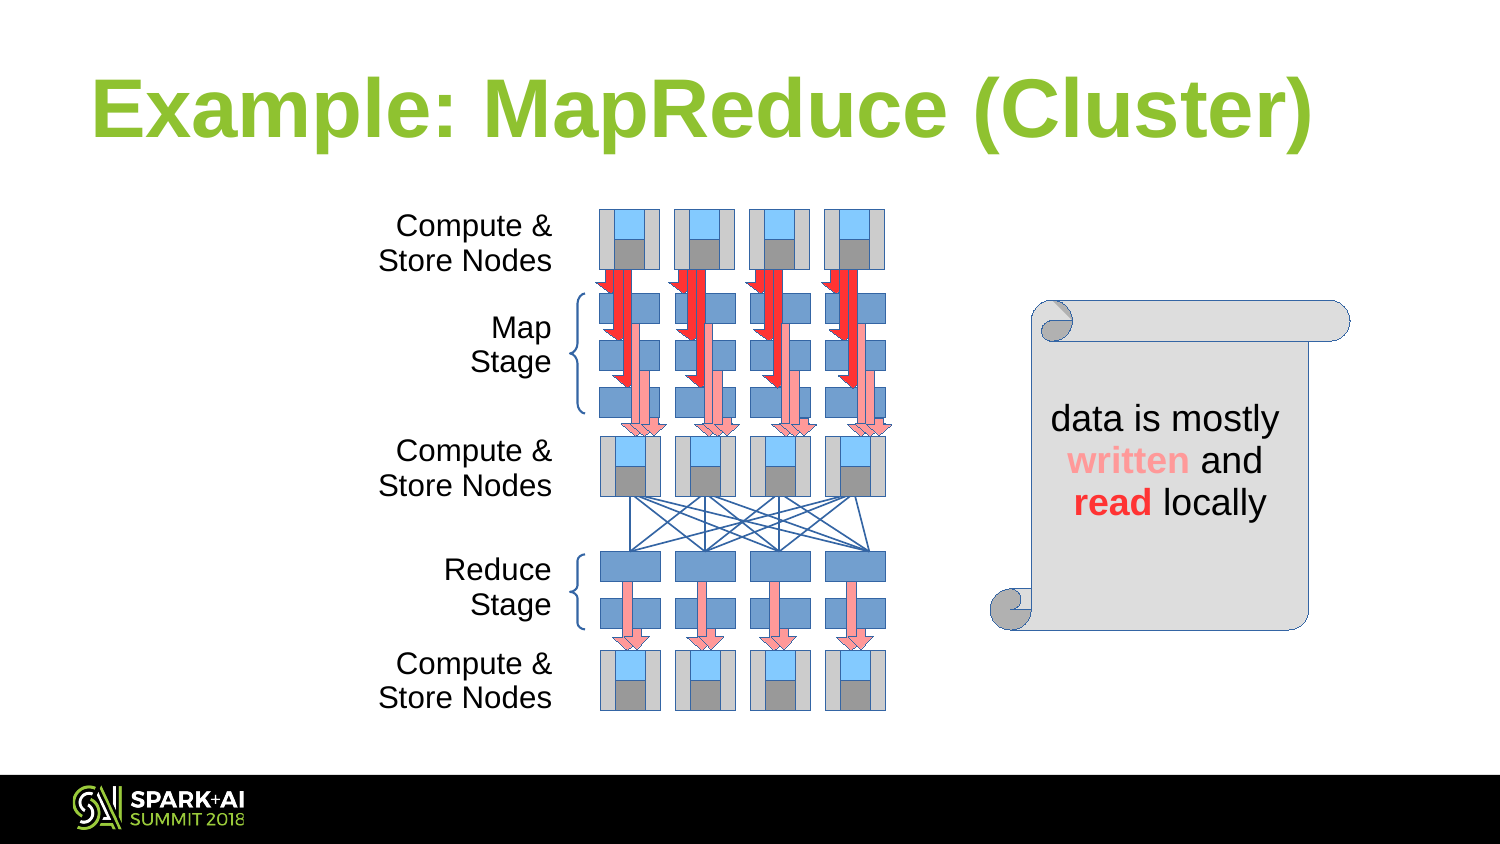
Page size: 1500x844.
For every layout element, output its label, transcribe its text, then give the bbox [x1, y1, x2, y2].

text_box [600, 551, 661, 711]
text_box [668, 209, 740, 497]
text_box Compute & Store Nodes [315, 200, 568, 286]
text_box [750, 551, 811, 711]
text_box [825, 551, 886, 711]
text_box [595, 209, 667, 497]
text_box [821, 209, 892, 497]
text_box Map Stage [435, 302, 567, 402]
text_box [745, 209, 817, 497]
text_box Reduce Stage [390, 545, 567, 638]
text_box Compute & Store Nodes [315, 425, 568, 511]
text_box [675, 551, 736, 711]
text_box data is mostly written and read locally [1035, 390, 1306, 531]
text_box Compute & Store Nodes [315, 638, 568, 723]
title Example: MapReduce (Cluster) [75, 33, 1426, 175]
text_box [990, 300, 1351, 631]
